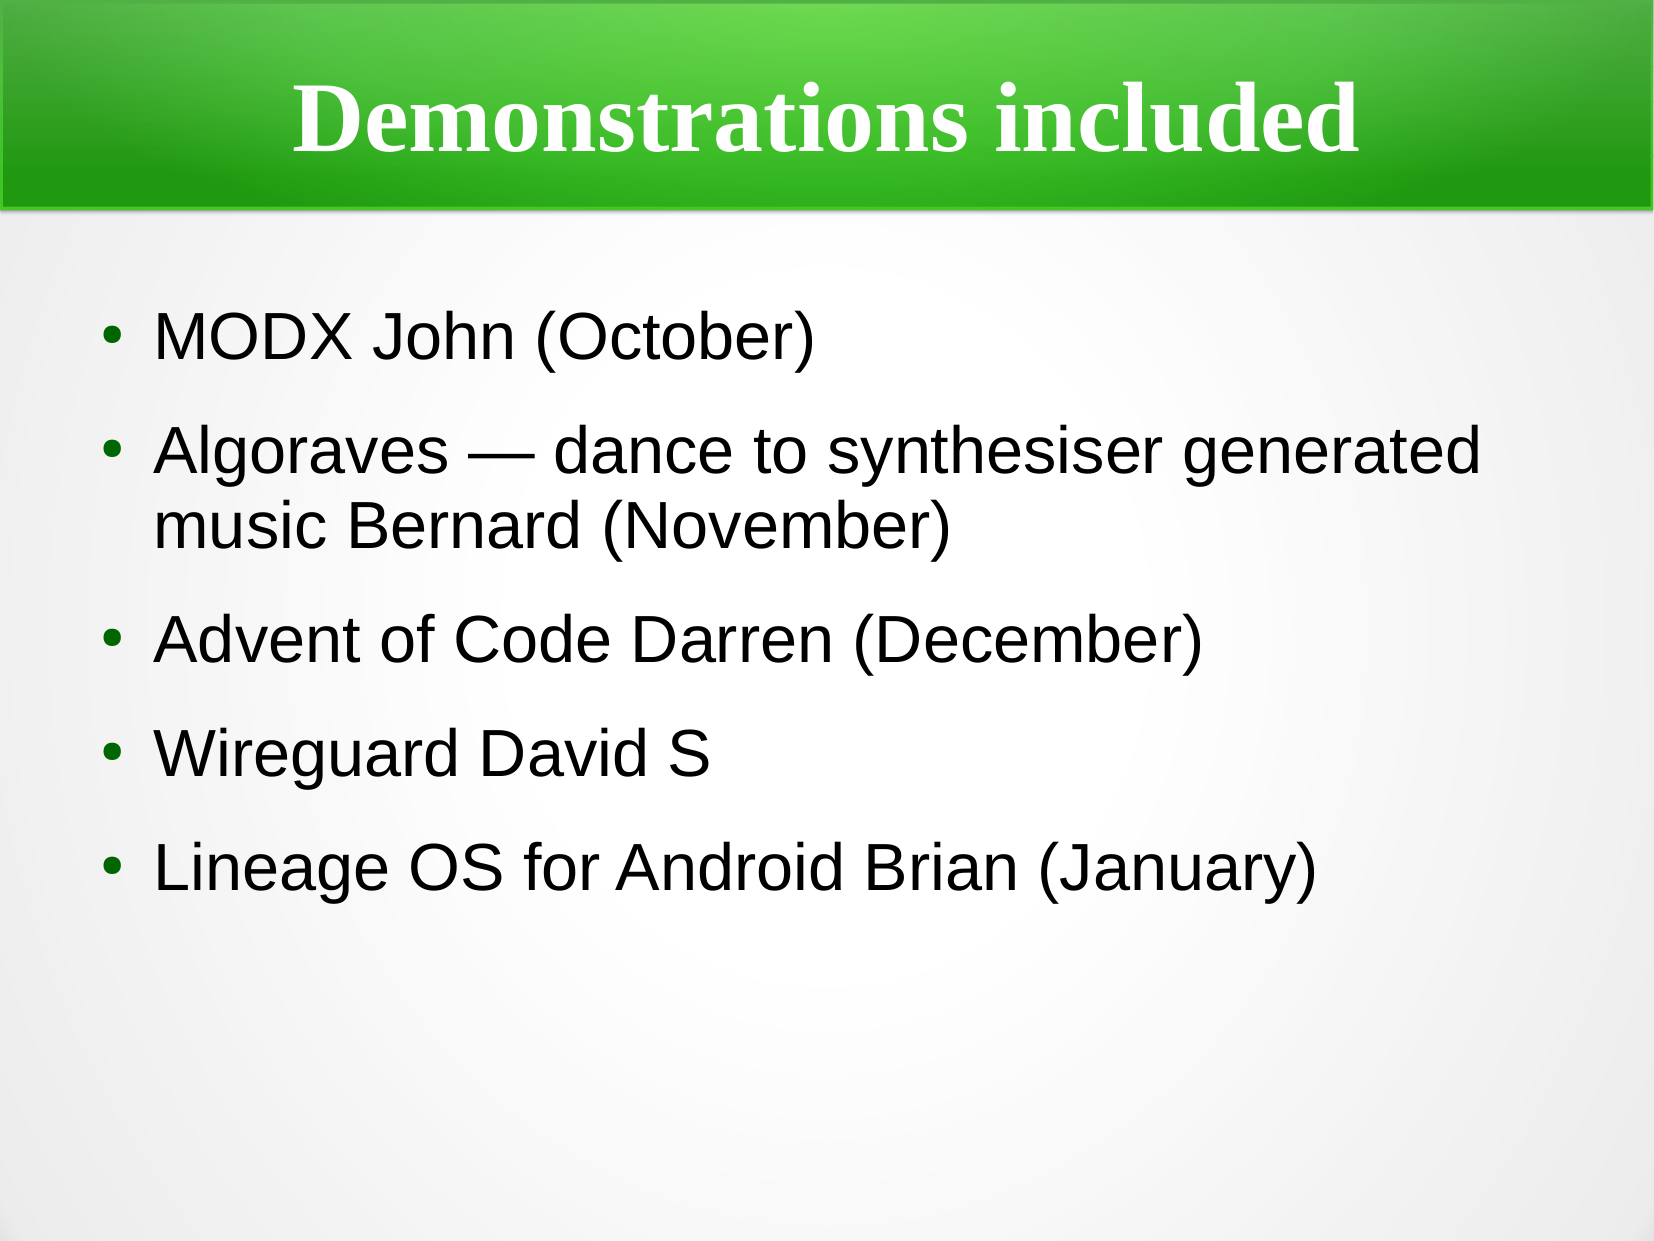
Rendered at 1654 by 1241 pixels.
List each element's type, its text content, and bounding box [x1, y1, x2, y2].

list MODX John (October) Algoraves — dance to synthesiser generated music Bernard (November) Advent of Code Darren (December) Wireguard David S Lineage OS for Android Brian (January) [82, 299, 1571, 1019]
title Demonstrations included [82, 45, 1571, 192]
